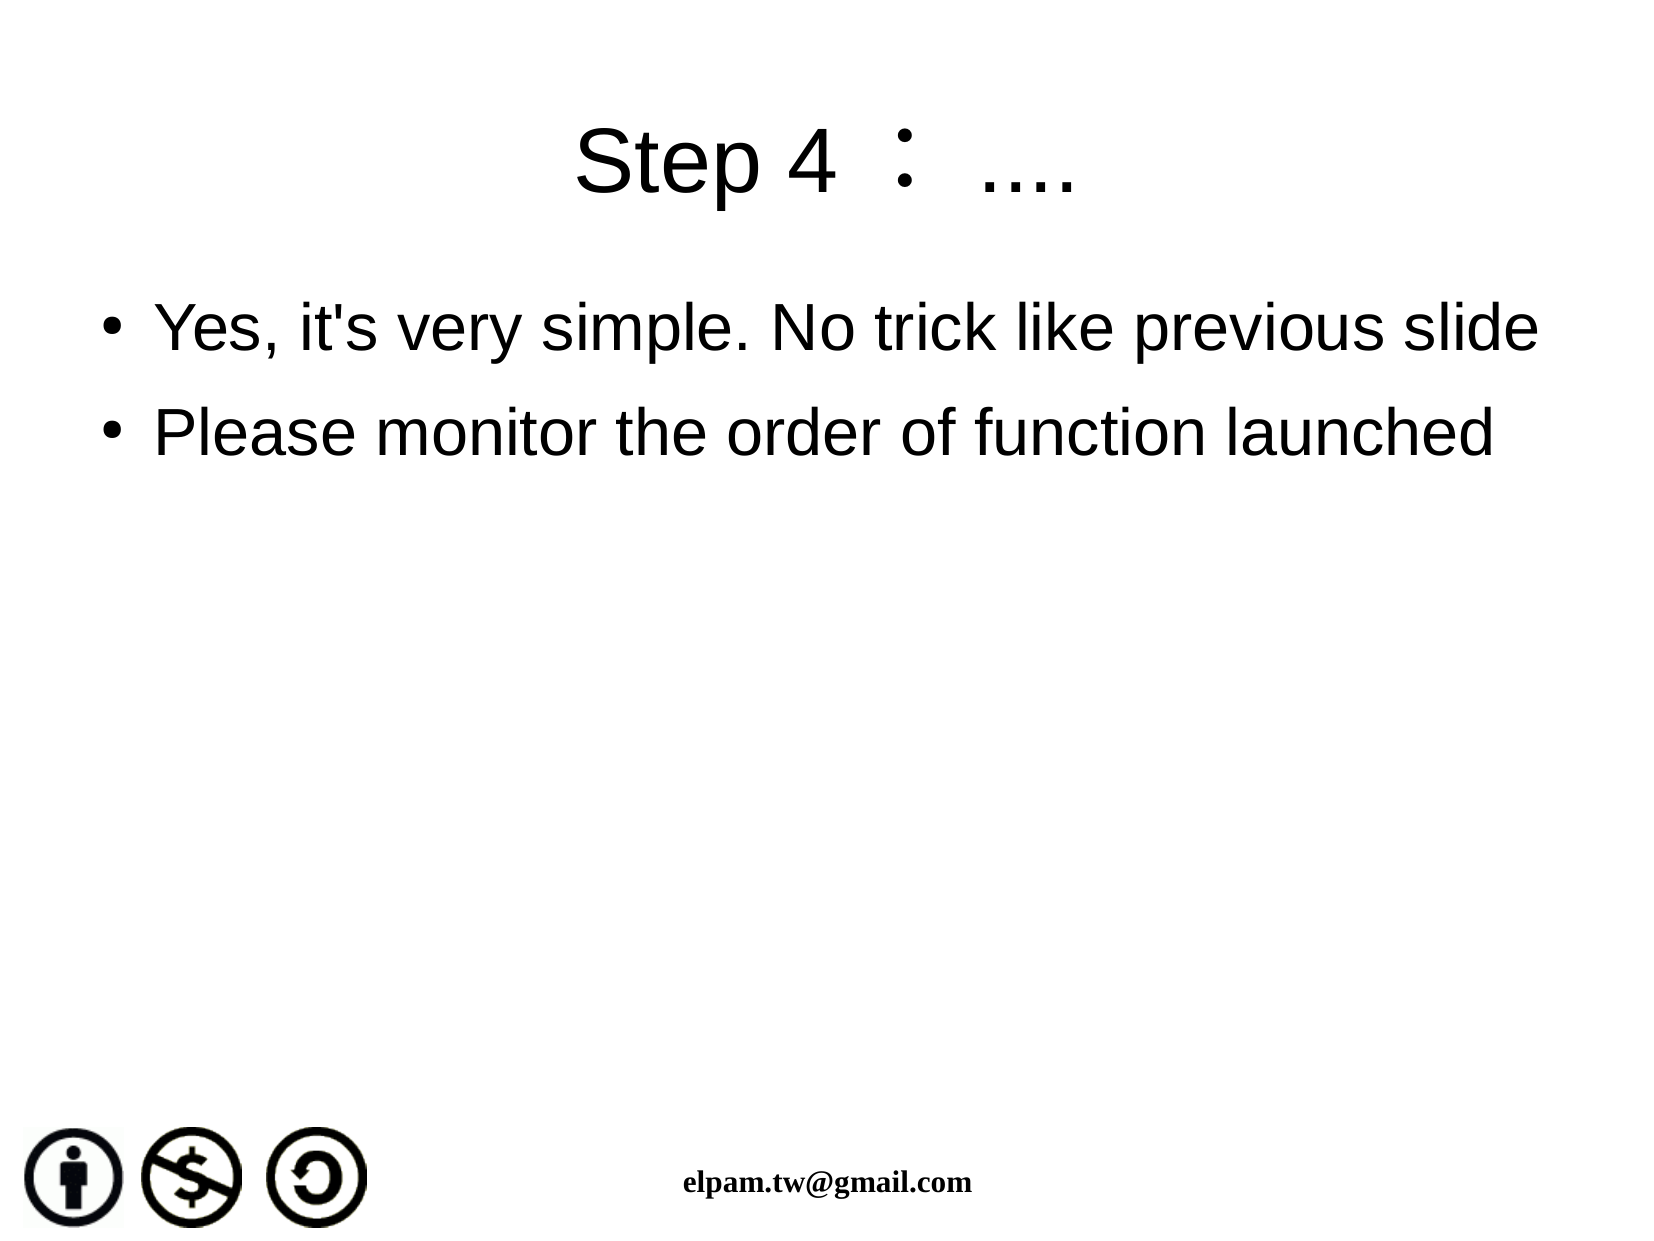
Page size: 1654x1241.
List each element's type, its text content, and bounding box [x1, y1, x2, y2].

list Yes, it's very simple. No trick like previous slide Please monitor the order of function launched [82, 290, 1571, 1094]
picture [141, 1127, 242, 1228]
title Step 4：.... [82, 56, 1571, 250]
picture [23, 1127, 124, 1228]
picture [266, 1127, 367, 1228]
